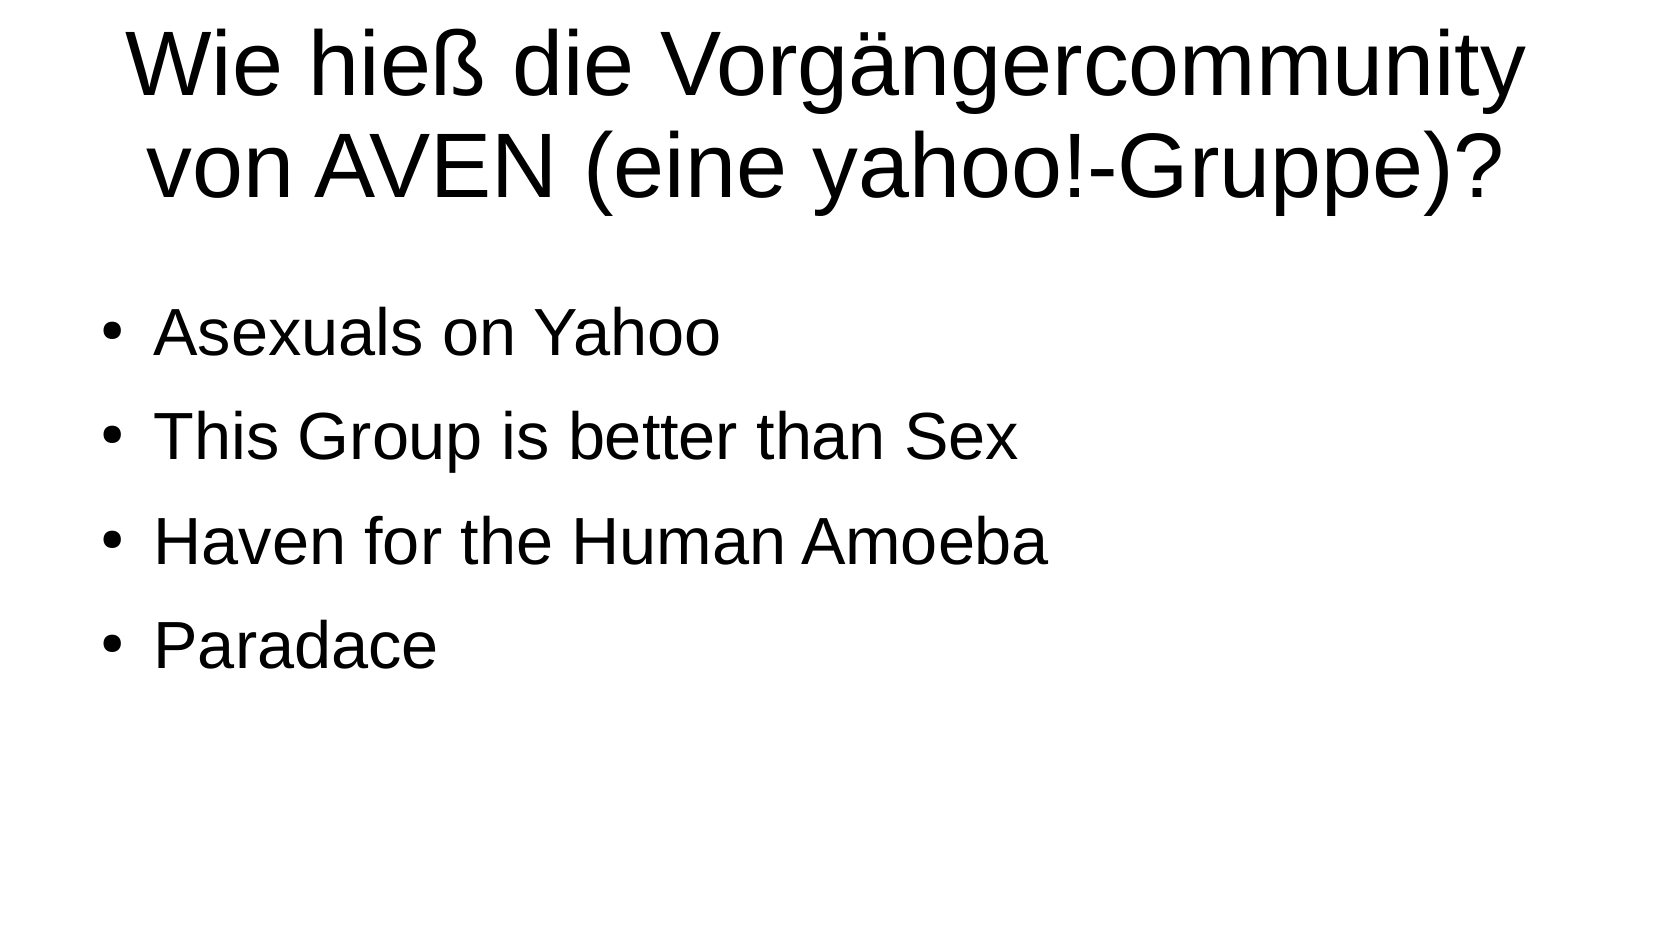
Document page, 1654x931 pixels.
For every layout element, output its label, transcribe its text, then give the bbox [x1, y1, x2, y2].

title Wie hieß die Vorgängercommunity von AVEN (eine yahoo!-Gruppe)? [82, 12, 1571, 218]
list Asexuals on Yahoo This Group is better than Sex Haven for the Human Amoeba Paradace [82, 295, 1571, 886]
